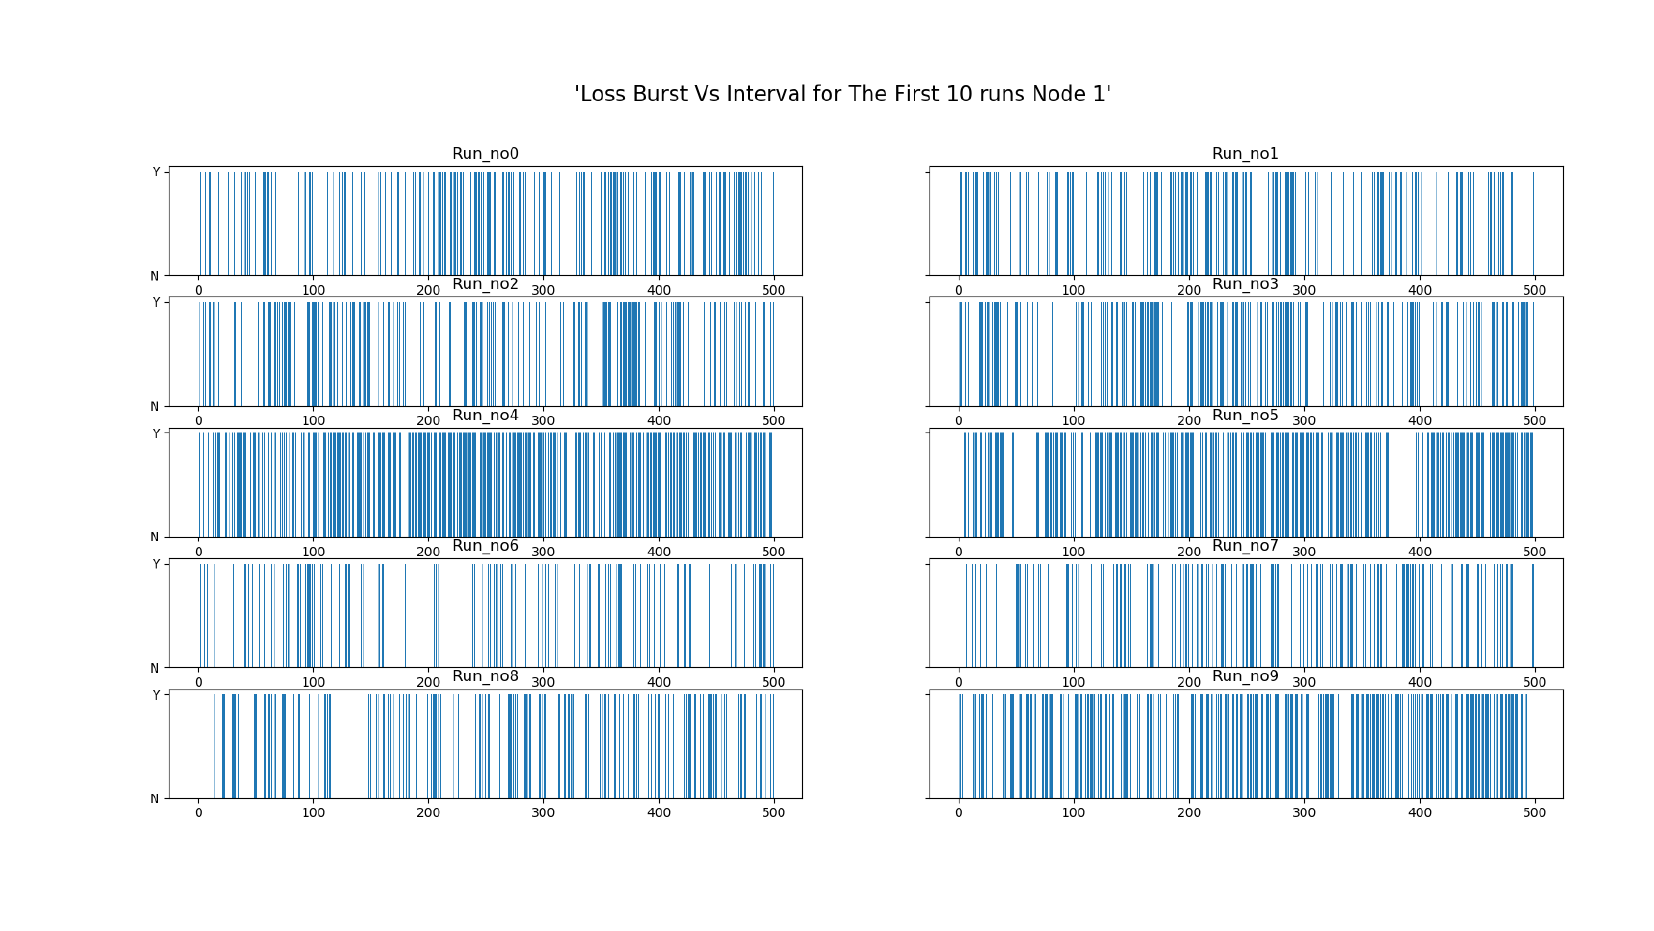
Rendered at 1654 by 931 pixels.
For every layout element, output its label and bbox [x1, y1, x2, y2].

picture [6, 69, 1654, 856]
